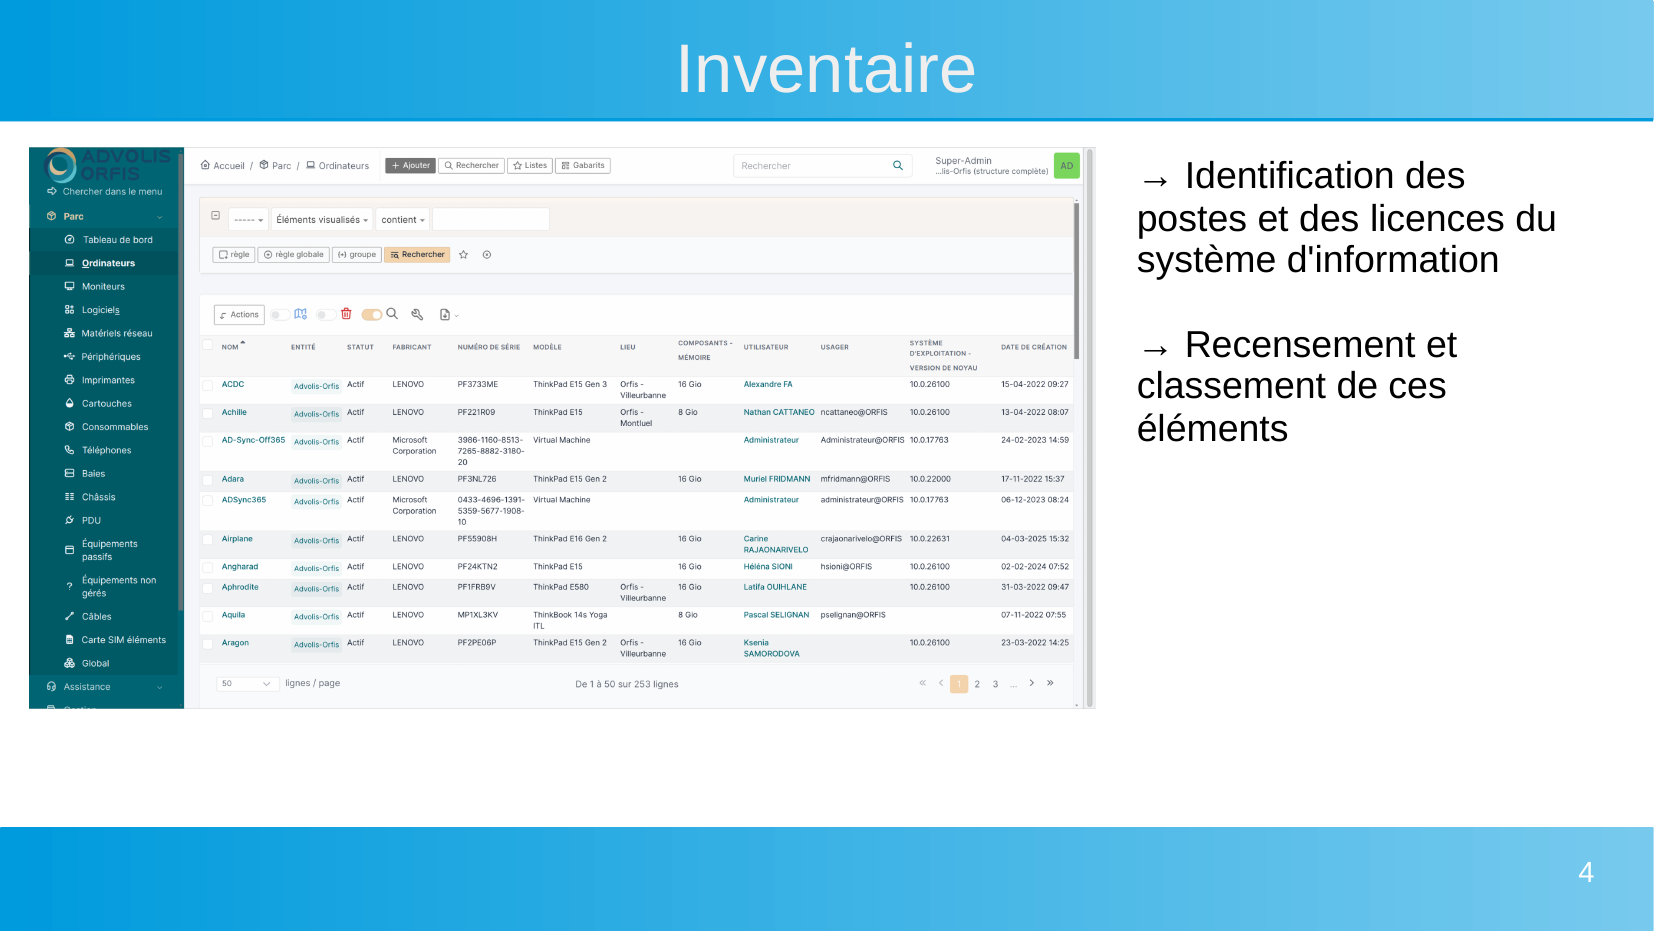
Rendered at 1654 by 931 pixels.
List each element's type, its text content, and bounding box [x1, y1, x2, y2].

picture [29, 147, 1096, 709]
title Inventaire [59, 29, 1595, 108]
text_box → Identification des postes et des licences du système d'information → Recensement et classement de ces éléments [1122, 147, 1595, 739]
